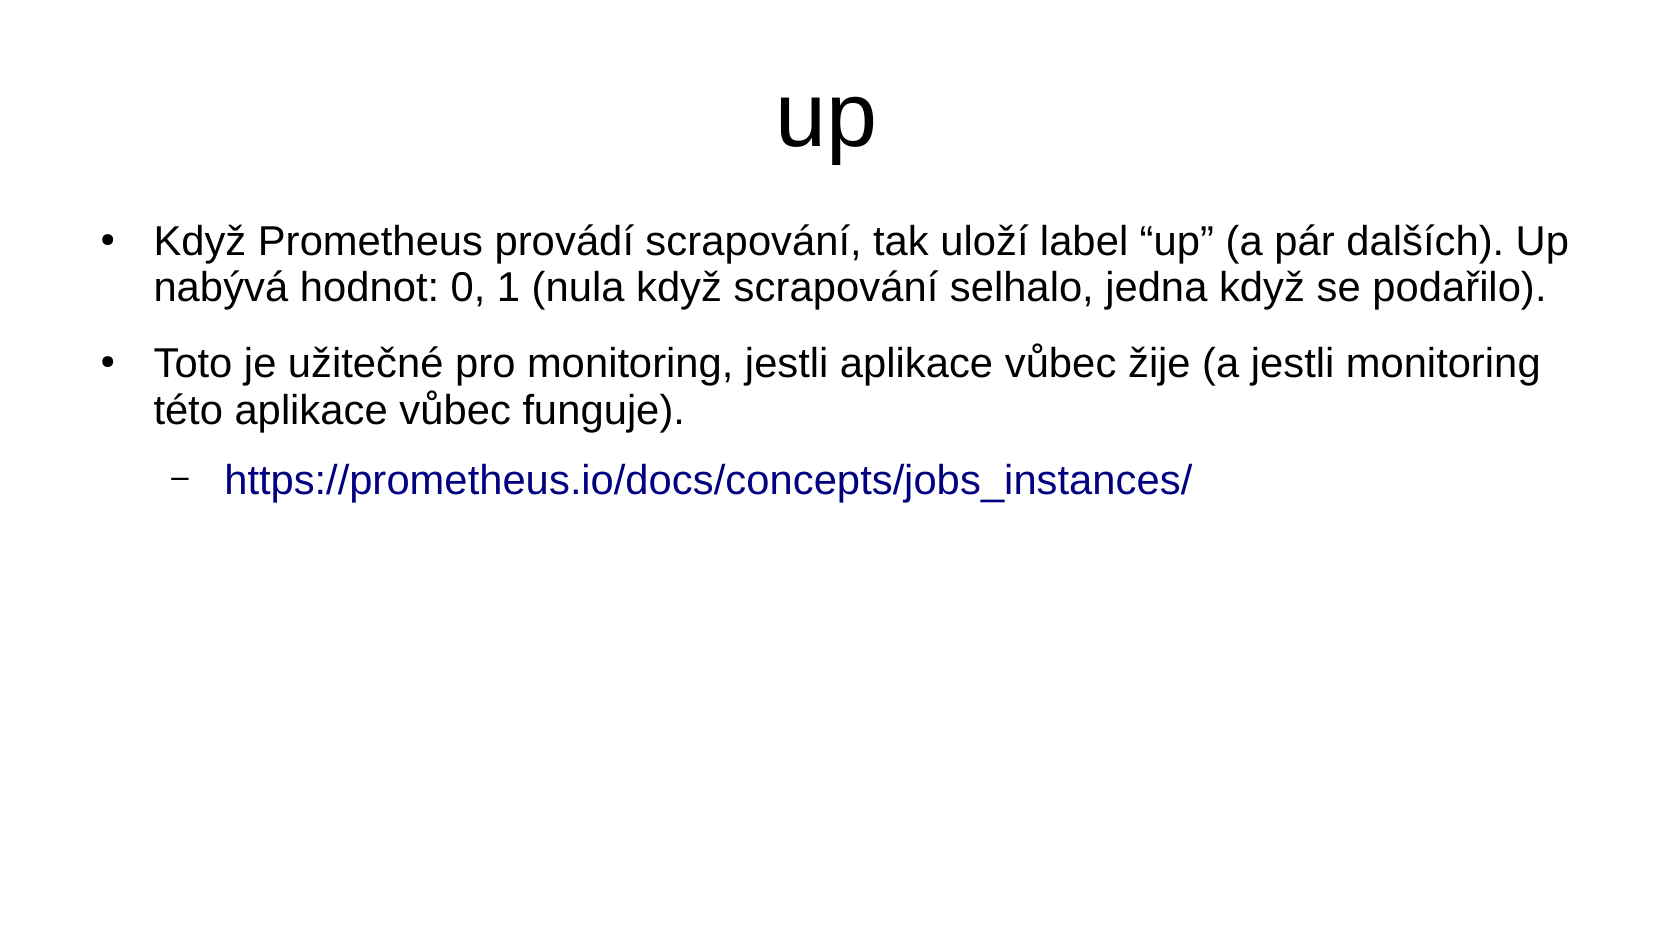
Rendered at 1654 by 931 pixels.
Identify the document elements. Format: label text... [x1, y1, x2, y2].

list Když Prometheus provádí scrapování, tak uloží label “up” (a pár dalších). Up nabývá hodnot: 0, 1 (nula když scrapování selhalo, jedna když se podařilo). Toto je užitečné pro monitoring, jestli aplikace vůbec žije (a jestli monitoring této aplikace vůbec funguje). https://prometheus.io/docs/concepts/jobs_instances/ [82, 217, 1571, 758]
title up [82, 37, 1571, 193]
